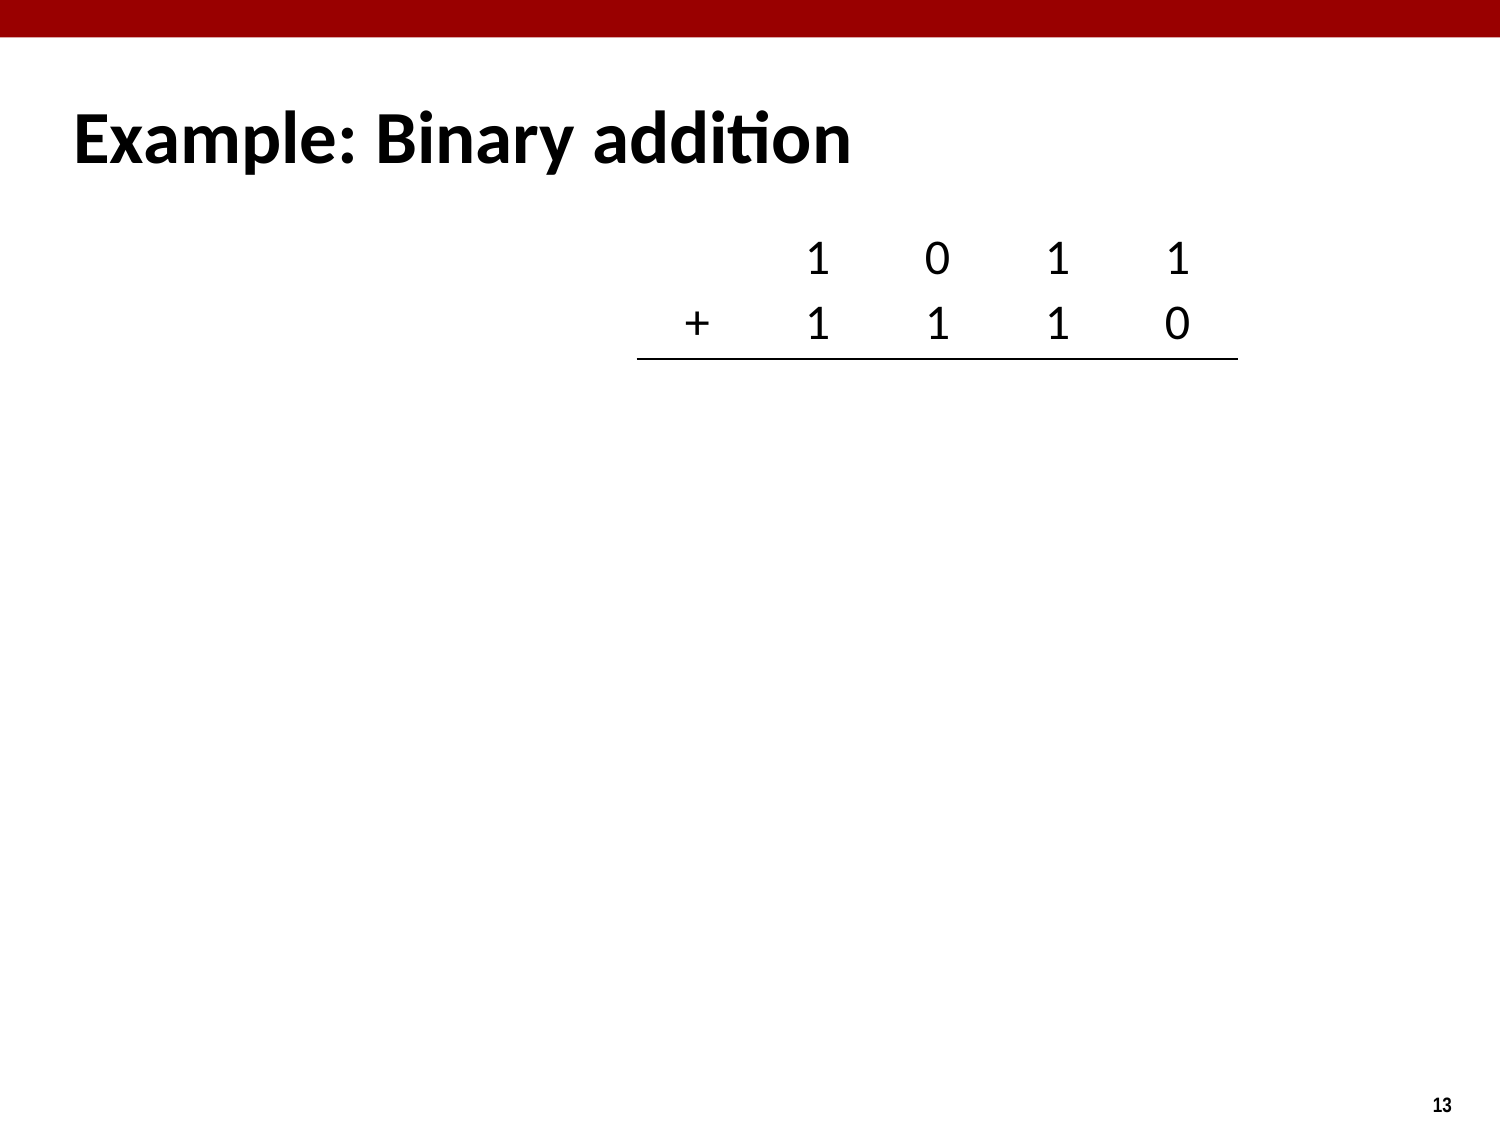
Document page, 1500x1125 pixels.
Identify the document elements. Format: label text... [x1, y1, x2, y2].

table_cell 0 [1118, 295, 1237, 358]
table_cell 1 [878, 295, 997, 358]
table_cell 1 [998, 295, 1117, 358]
table_header 1 [1118, 230, 1237, 293]
table_header 1 [758, 230, 877, 293]
table_cell [638, 360, 757, 419]
table_header [638, 230, 757, 293]
table_cell [878, 360, 997, 419]
table_cell 1 [758, 295, 877, 358]
table_cell [1118, 360, 1237, 419]
list [65, 223, 1361, 1040]
table_header 1 [998, 230, 1117, 293]
table_header 0 [878, 230, 997, 293]
table_cell [758, 360, 877, 419]
title Example: Binary addition [58, 71, 1304, 197]
table_cell [998, 360, 1117, 419]
table_cell + [638, 295, 757, 358]
